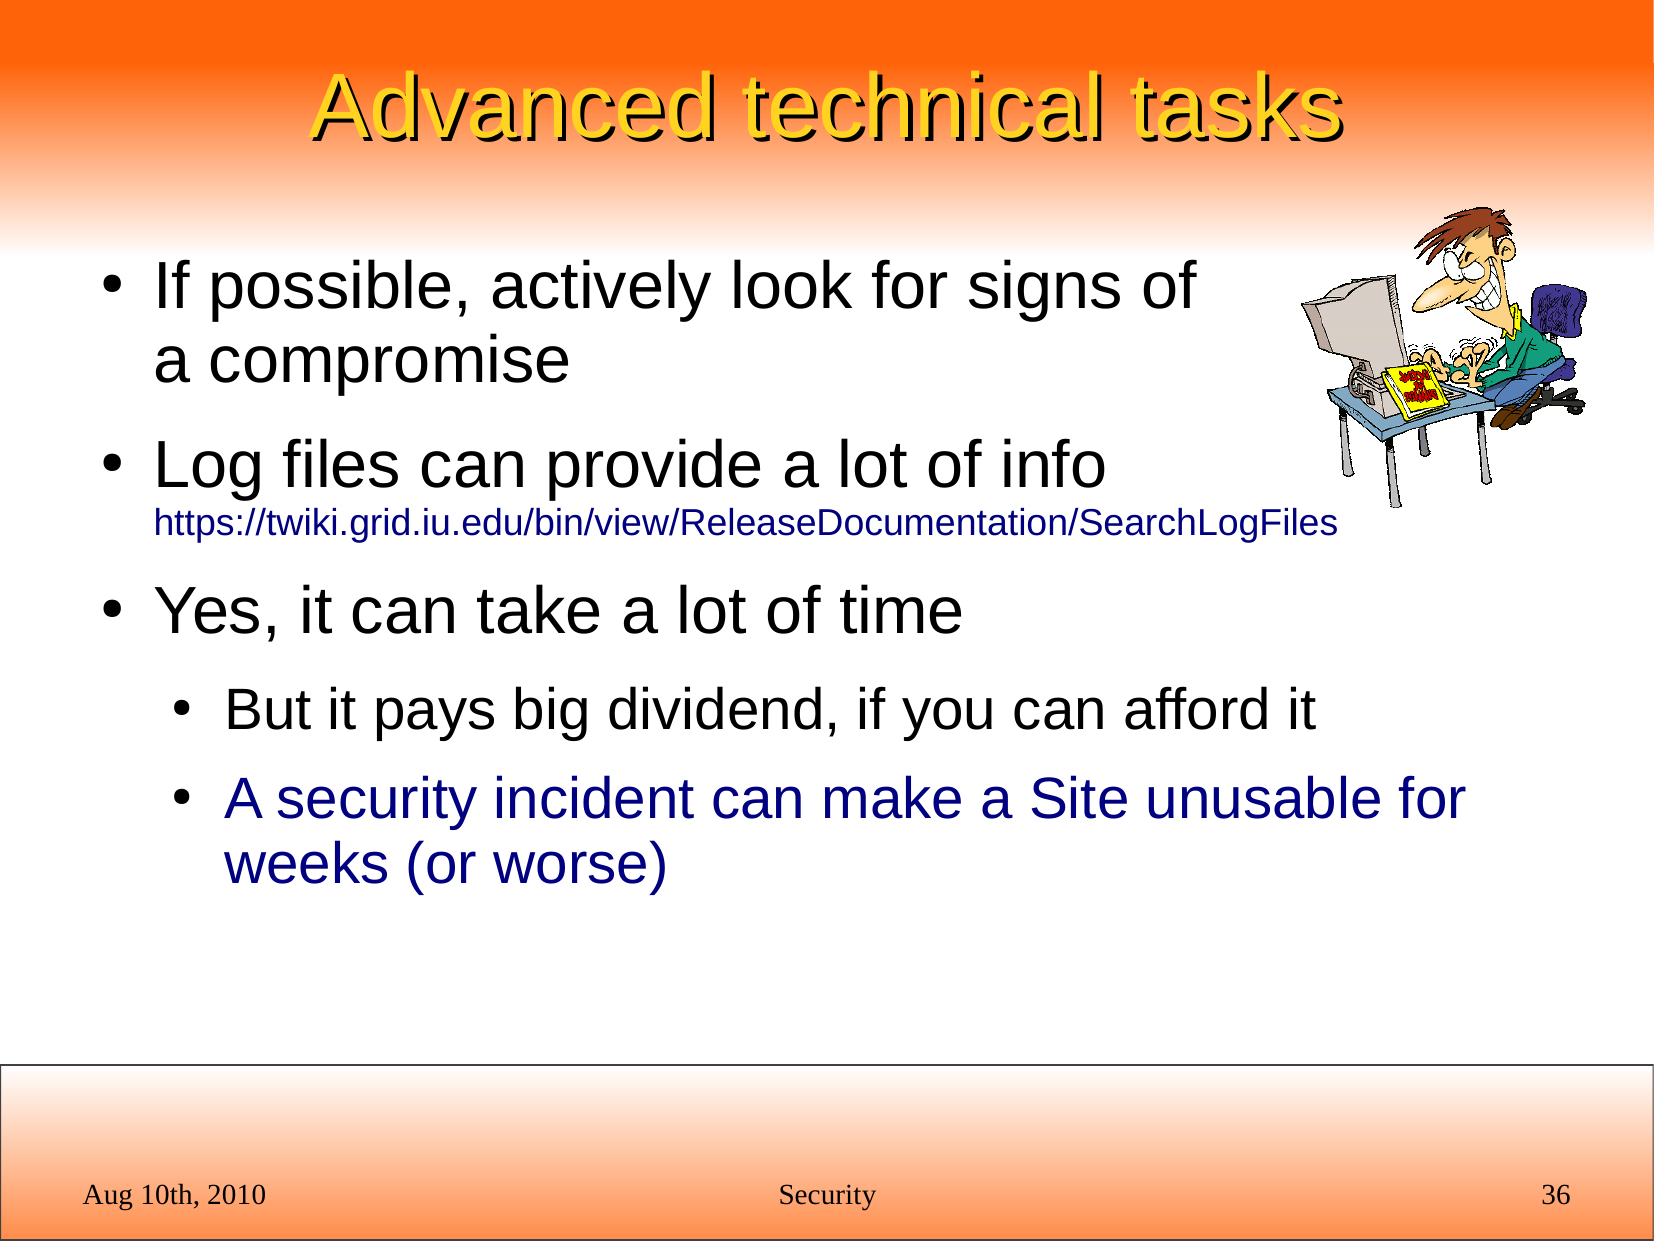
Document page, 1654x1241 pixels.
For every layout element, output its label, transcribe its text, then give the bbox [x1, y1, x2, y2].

list If possible, actively look for signs of a compromise Log files can provide a lot of info https://twiki.grid.iu.edu/bin/view/ReleaseDocumentation/SearchLogFiles Yes, it can take a lot of time But it pays big dividend, if you can afford it A security incident can make a Site unusable for weeks (or worse) [82, 247, 1571, 1067]
picture [1301, 207, 1587, 508]
title Advanced technical tasks [82, 9, 1571, 202]
